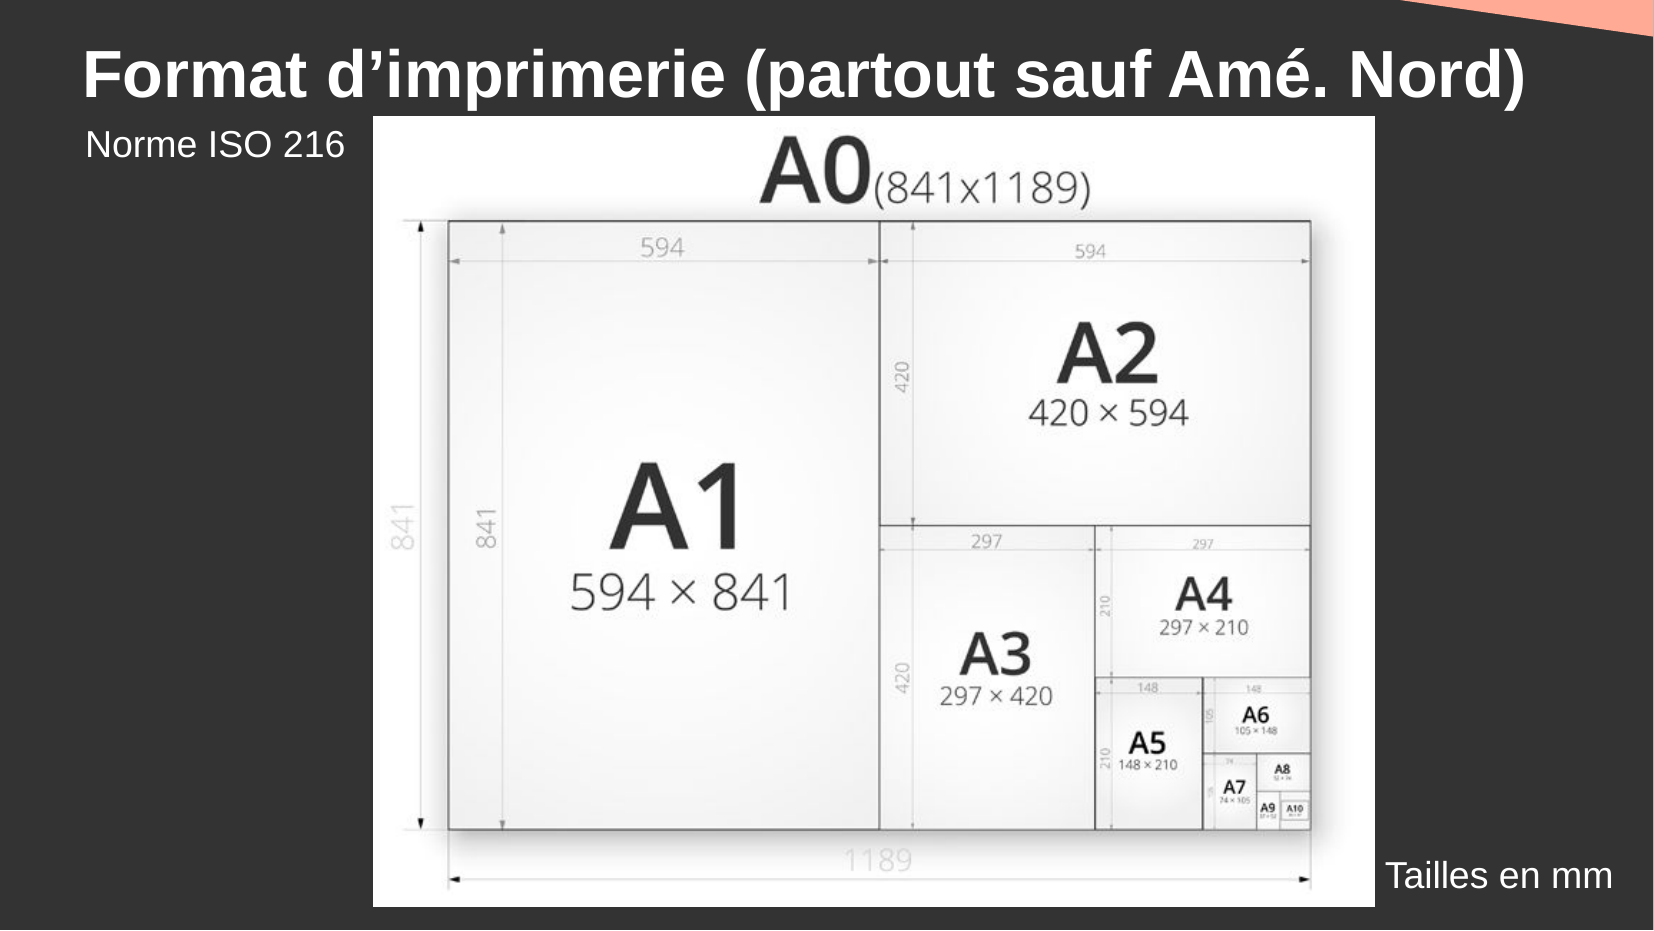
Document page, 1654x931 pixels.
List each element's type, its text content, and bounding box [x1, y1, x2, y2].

picture [373, 116, 1375, 907]
title Format d’imprimerie (partout sauf Amé. Nord) [82, 37, 1571, 122]
text_box Tailles en mm [1370, 847, 1654, 907]
text_box [1399, 0, 1654, 37]
text_box Norme ISO 216 [70, 116, 366, 176]
